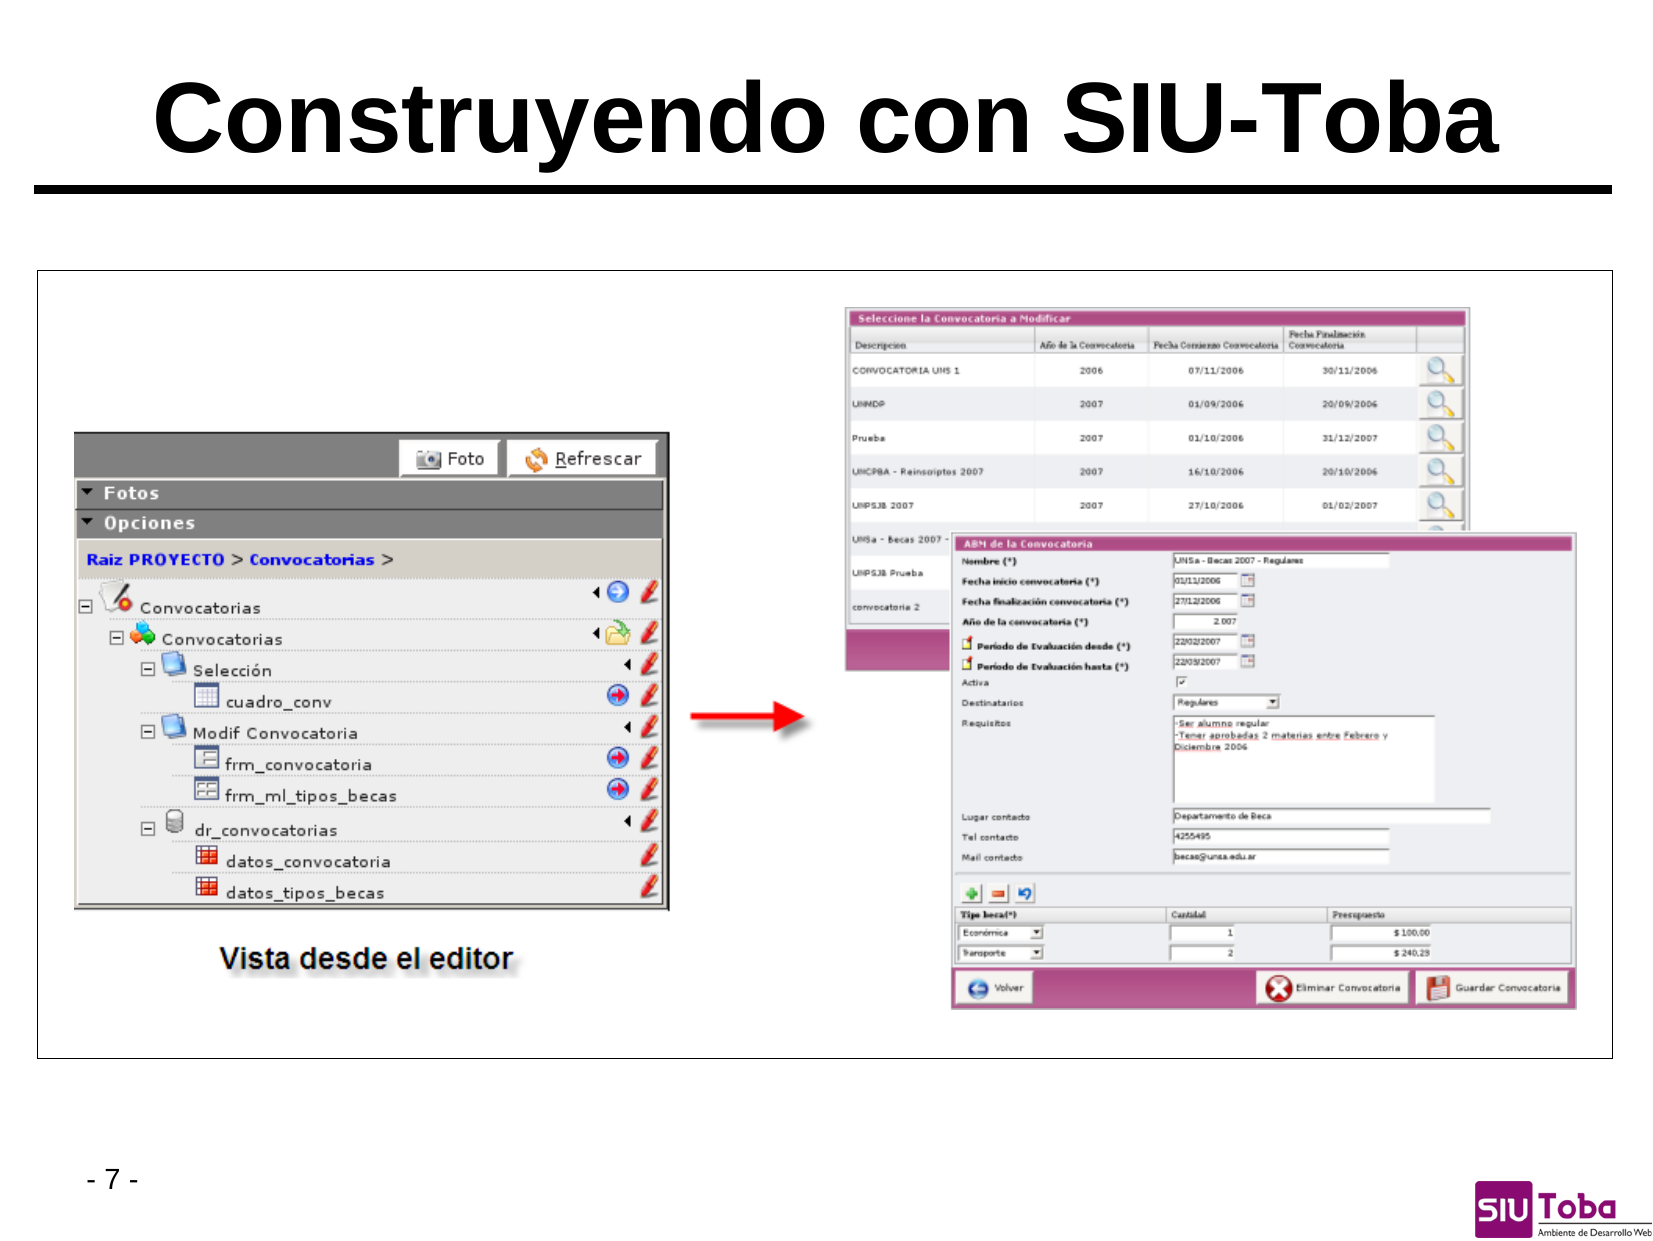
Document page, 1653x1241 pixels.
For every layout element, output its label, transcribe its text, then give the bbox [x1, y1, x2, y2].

picture [74, 307, 1577, 1010]
picture [1475, 1181, 1652, 1238]
title Construyendo con SIU-Toba [58, 47, 1594, 188]
text_box [37, 270, 1613, 1059]
